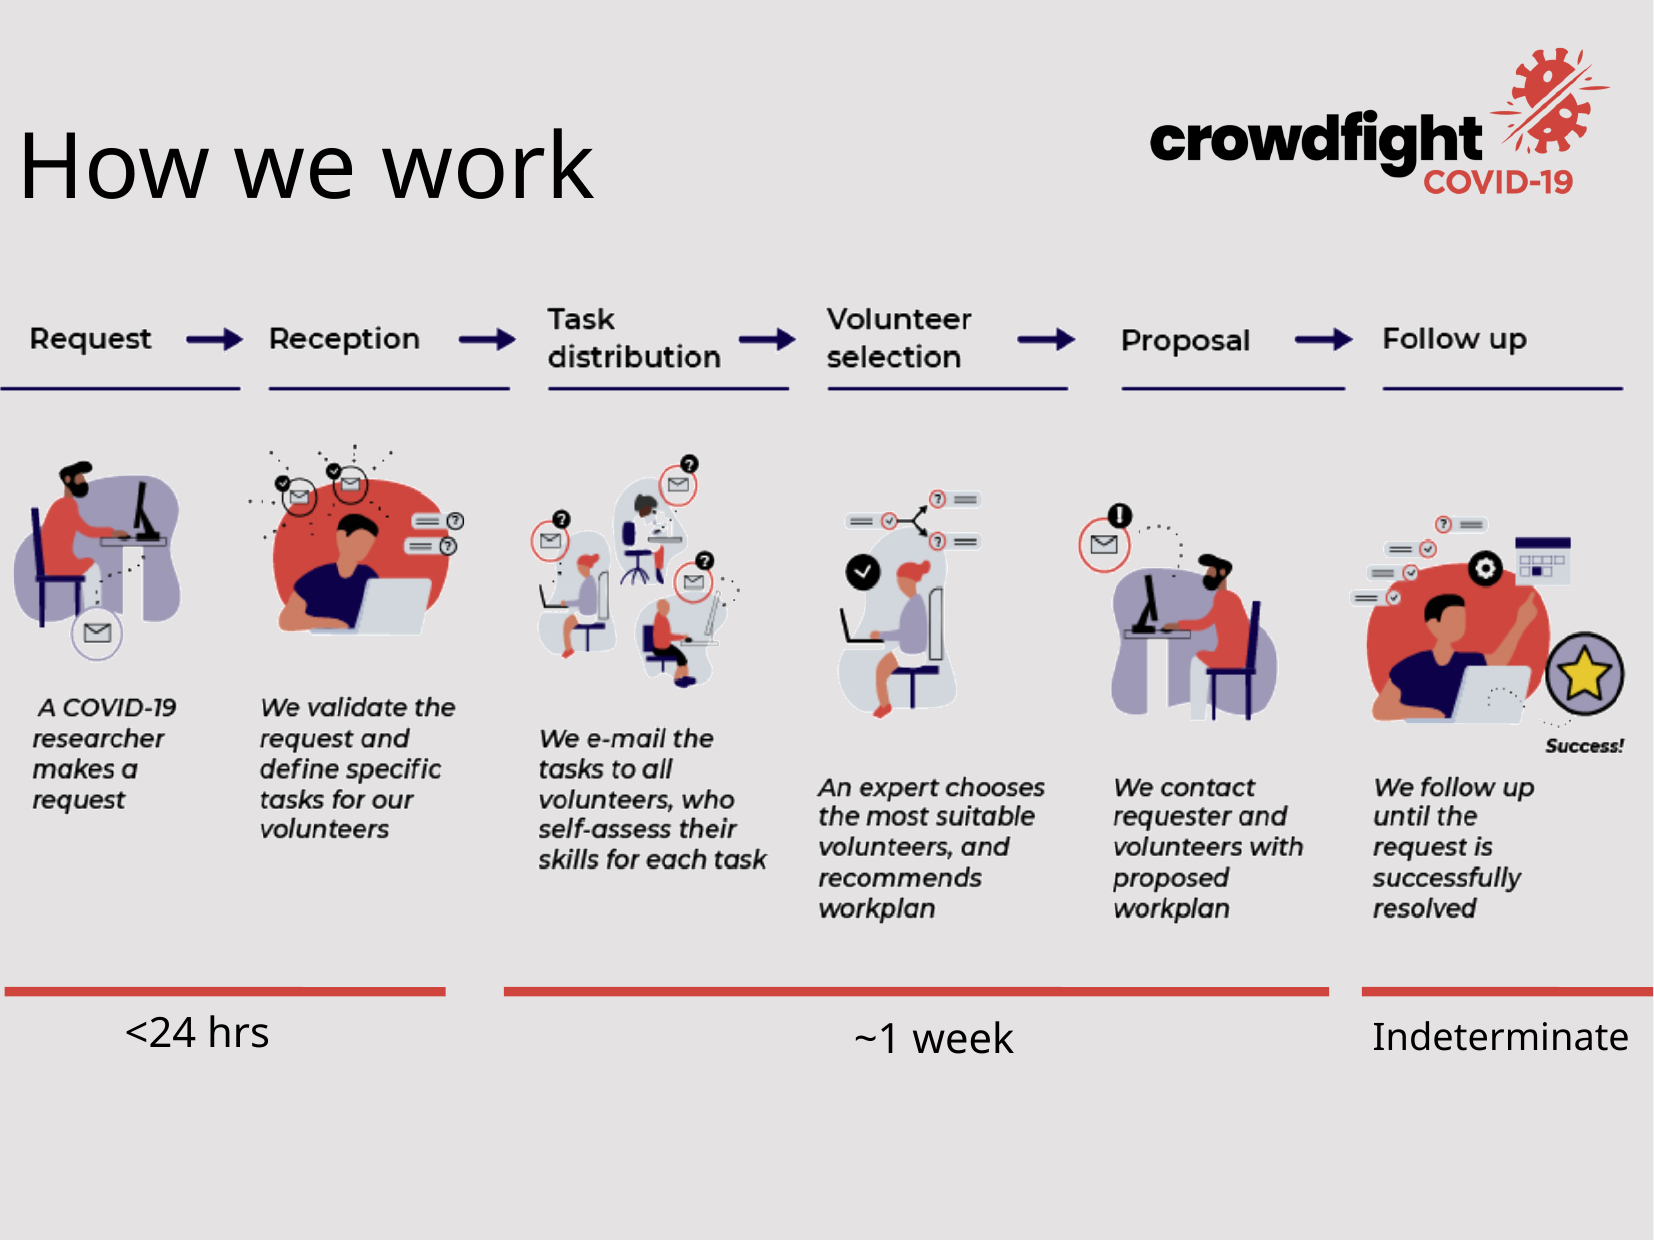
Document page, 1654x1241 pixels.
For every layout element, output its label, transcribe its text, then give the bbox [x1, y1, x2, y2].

text_box Indeterminate [1355, 1010, 1648, 1101]
picture [0, 306, 1642, 962]
text_box How we work [1, 59, 1654, 278]
text_box ~1 week [788, 1010, 1080, 1101]
picture [1145, 35, 1616, 201]
text_box <24 hrs [51, 1004, 344, 1095]
